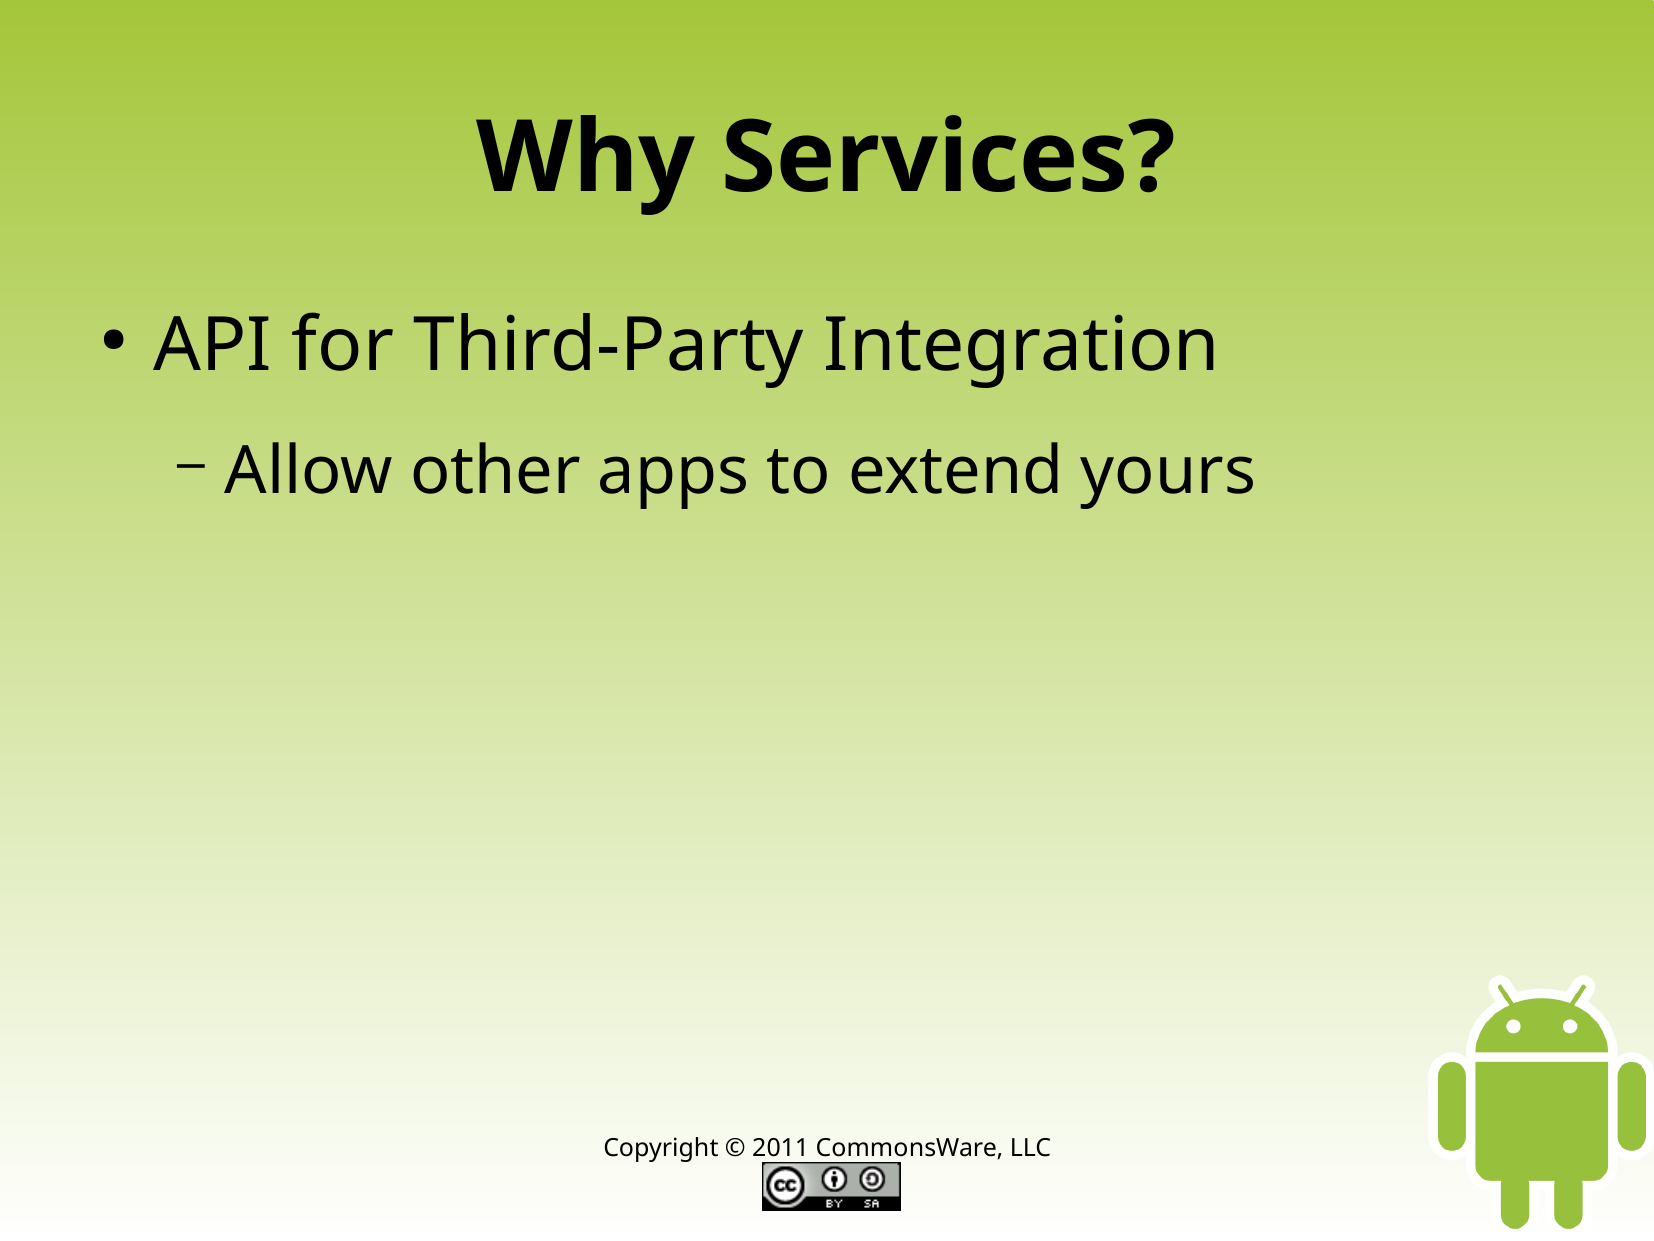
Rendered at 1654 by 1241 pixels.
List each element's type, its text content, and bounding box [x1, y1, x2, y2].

picture [1428, 975, 1654, 1238]
title Why Services? [82, 49, 1571, 257]
picture [762, 1162, 901, 1211]
list API for Third-Party Integration Allow other apps to extend yours [82, 290, 1571, 1109]
